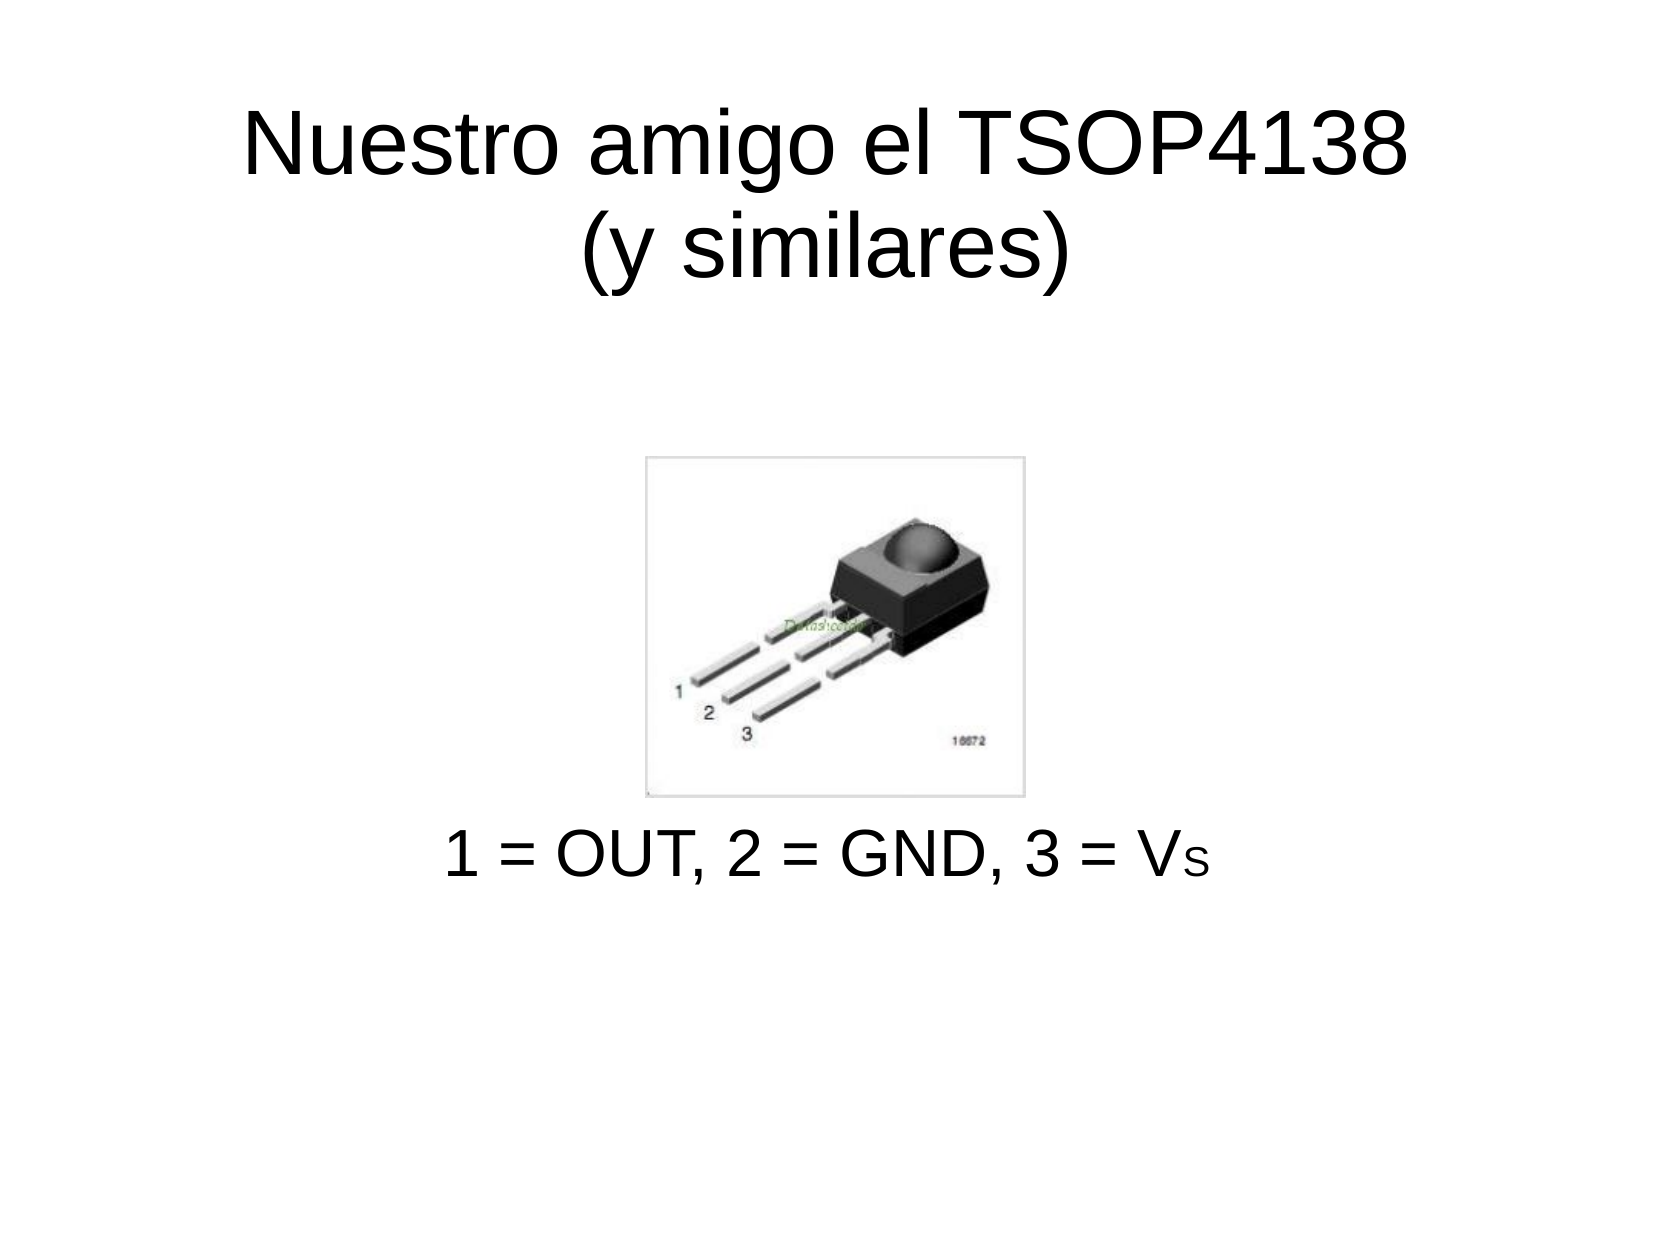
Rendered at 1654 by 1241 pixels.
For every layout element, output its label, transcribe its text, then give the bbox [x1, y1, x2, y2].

title Nuestro amigo el TSOP4138 (y similares) [82, 91, 1571, 297]
picture [645, 456, 1026, 798]
subtitle 1 = OUT, 2 = GND, 3 = VS [82, 451, 1571, 1241]
